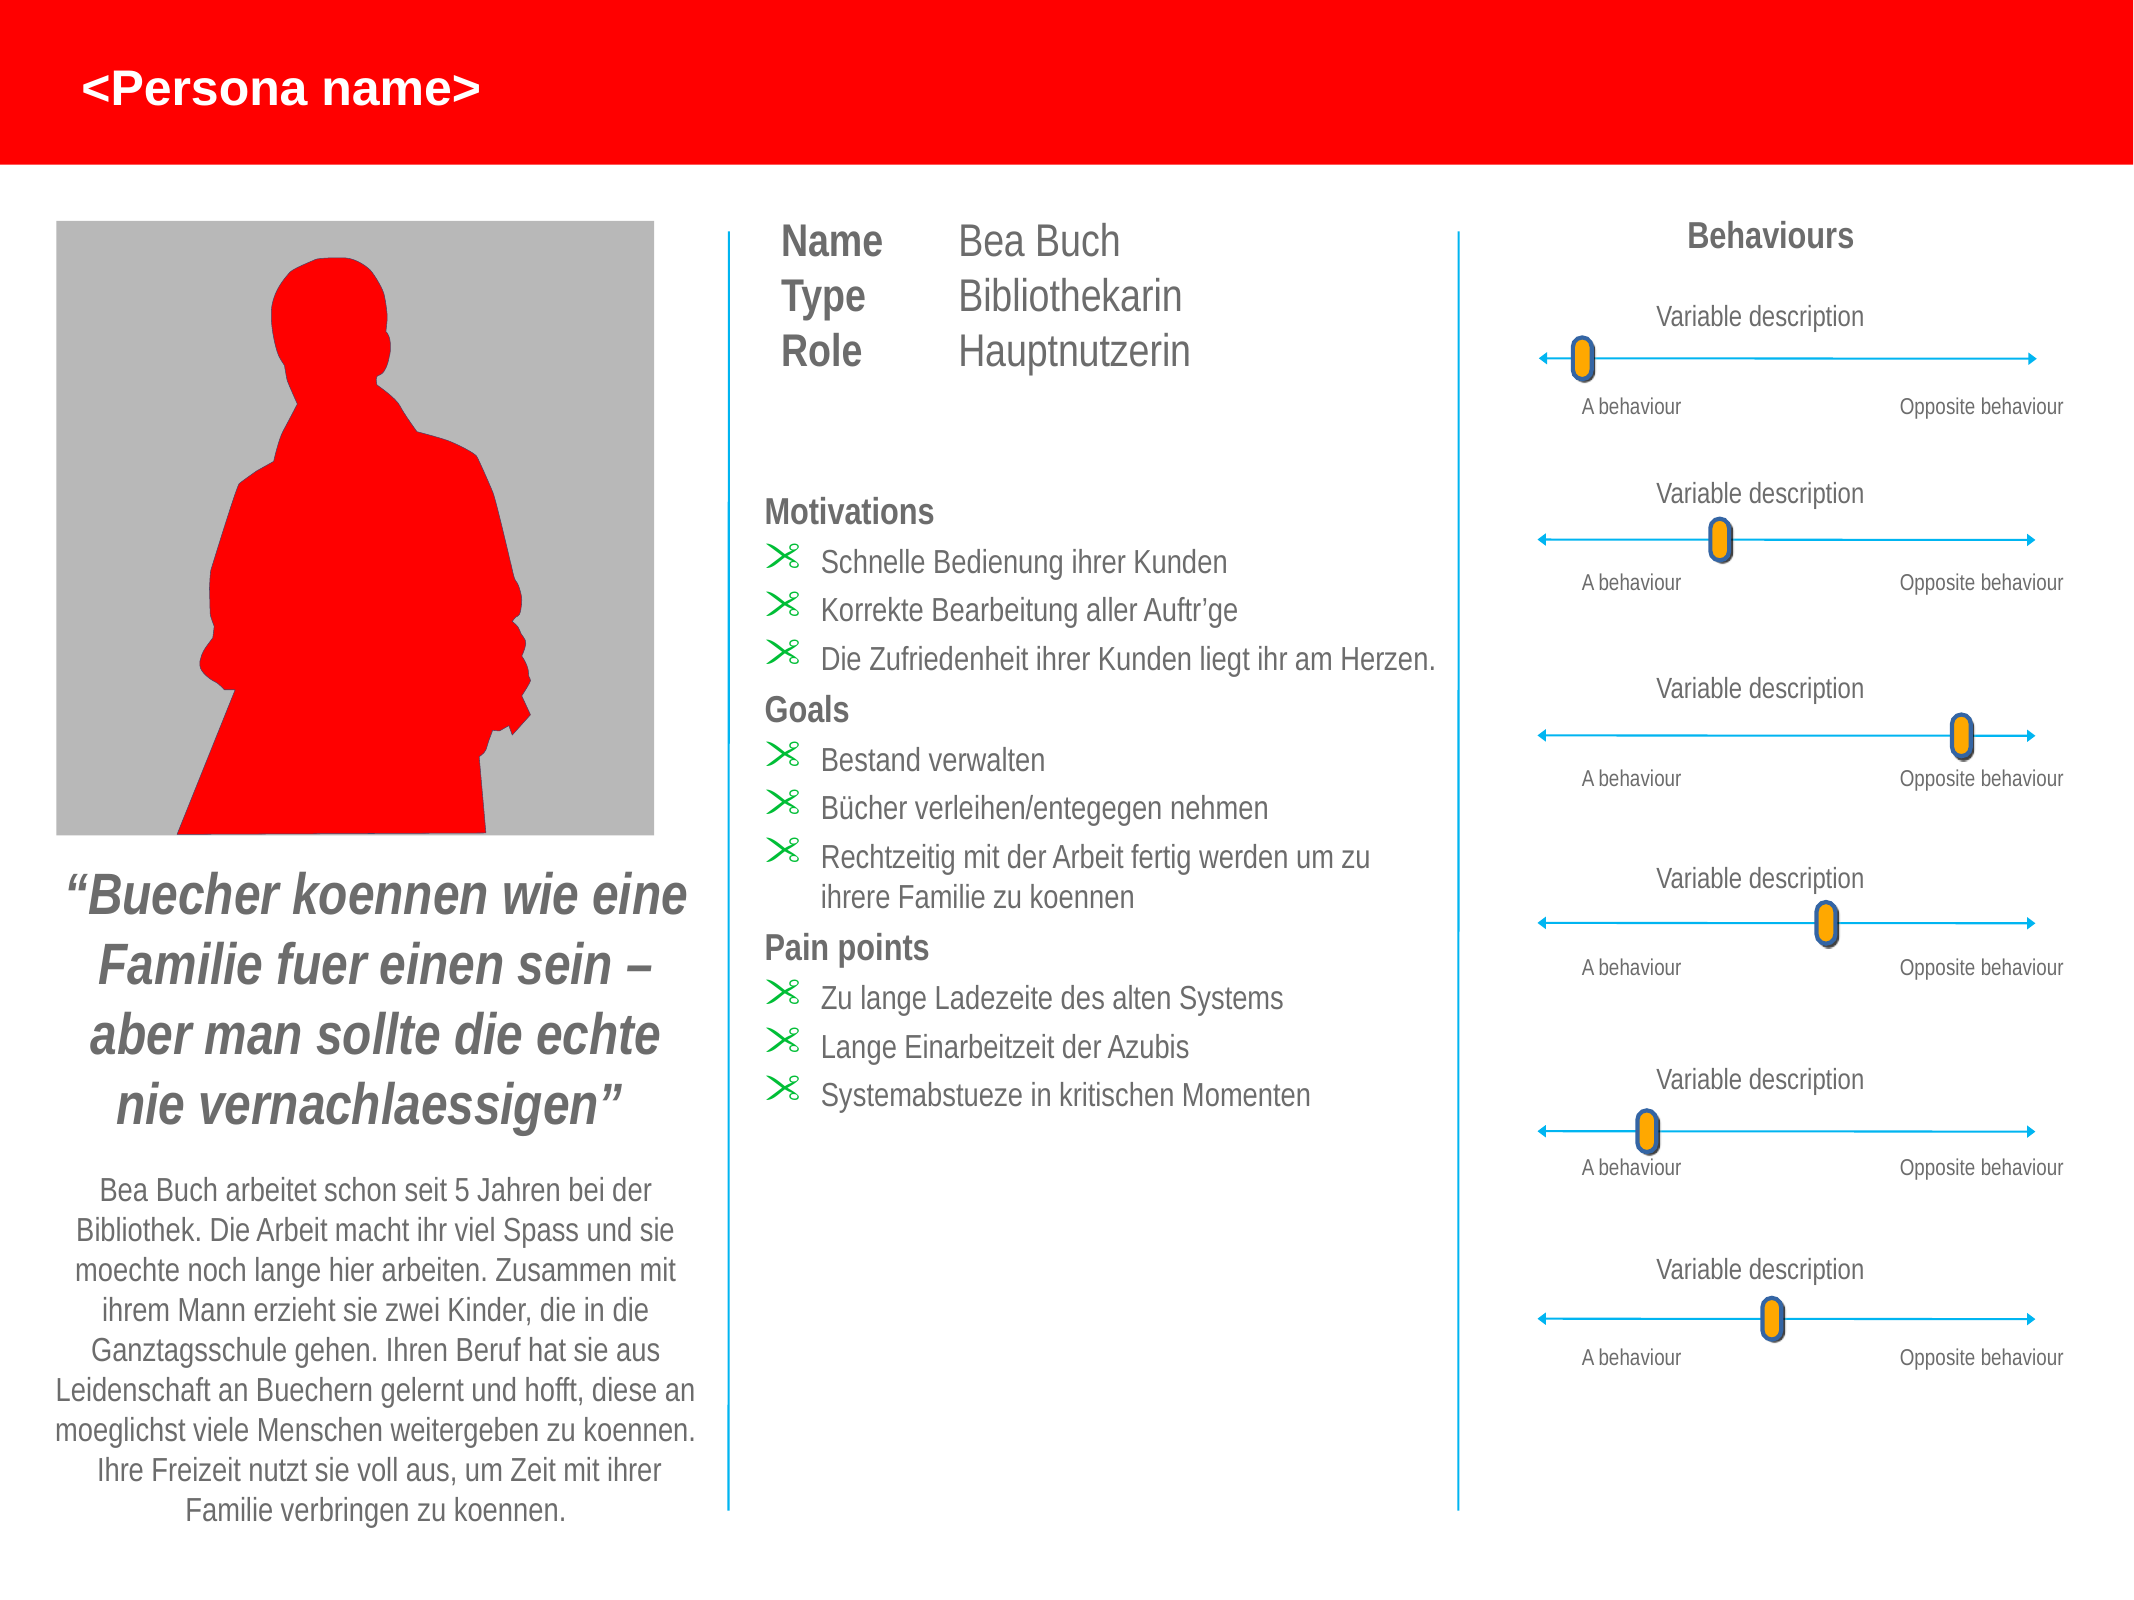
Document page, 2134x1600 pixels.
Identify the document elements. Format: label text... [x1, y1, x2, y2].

text_box Opposite behaviour [1805, 1342, 2064, 1370]
text_box Variable description [1510, 473, 2011, 509]
text_box Opposite behaviour [1805, 567, 2064, 595]
text_box Variable description [1510, 1060, 2011, 1096]
text_box [1952, 714, 1971, 757]
text_box Motivations Schnelle Bedienung ihrer Kunden Korrekte Bearbeitung aller Auftr’ge Die Zufriedenheit ihrer Kunden liegt ihr am Herzen. Goals Bestand verwalten Bücher verleihen/entegegen nehmen Rechtzeitig mit der Arbeit fertig werden um zu ihrere Familie zu koennen Pain points Zu lange Ladezeite des alten Systems Lange Einarbeitzeit der Azubis Systemabstueze in kritischen Momenten [764, 486, 1444, 1113]
text_box Opposite behaviour [1805, 391, 2064, 419]
text_box Bea Buch arbeitet schon seit 5 Jahren bei der Bibliothek. Die Arbeit macht ihr viel Spass und sie moechte noch lange hier arbeiten. Zusammen mit ihrem Mann erzieht sie zwei Kinder, die in die Ganztagsschule gehen. Ihren Beruf hat sie aus Leidenschaft an Buechern gelernt und hofft, diese an moeglichst viele Menschen weitergeben zu koennen. Ihre Freizeit nutzt sie voll aus, um Zeit mit ihrer Familie verbringen zu koennen. [54, 1168, 698, 1528]
text_box A behaviour [1515, 391, 1749, 419]
text_box A behaviour [1515, 567, 1749, 595]
text_box A behaviour [1515, 1152, 1749, 1181]
text_box Behaviours [1511, 210, 2031, 256]
text_box [0, 0, 2134, 165]
text_box Variable description [1510, 669, 2011, 705]
text_box [1637, 1110, 1657, 1153]
text_box [1572, 337, 1592, 380]
text_box Opposite behaviour [1805, 952, 2064, 981]
text_box [1710, 518, 1730, 561]
text_box Variable description [1510, 297, 2011, 333]
text_box Variable description [1510, 1250, 2011, 1286]
text_box <Persona name> [74, 55, 489, 116]
text_box A behaviour [1515, 1342, 1749, 1370]
text_box Opposite behaviour [1805, 1152, 2064, 1181]
text_box A behaviour [1515, 952, 1749, 981]
text_box Opposite behaviour [1805, 763, 2064, 791]
text_box Name Bea Buch Type Bibliothekarin Role Hauptnutzerin [781, 210, 1513, 376]
text_box Variable description [1510, 858, 2011, 894]
text_box “Buecher koennen wie eine Familie fuer einen sein – aber man sollte die echte nie vernachlaessigen” [54, 856, 698, 1137]
text_box A behaviour [1515, 763, 1749, 791]
text_box [1762, 1297, 1782, 1340]
text_box [56, 220, 655, 836]
text_box [1816, 902, 1836, 944]
